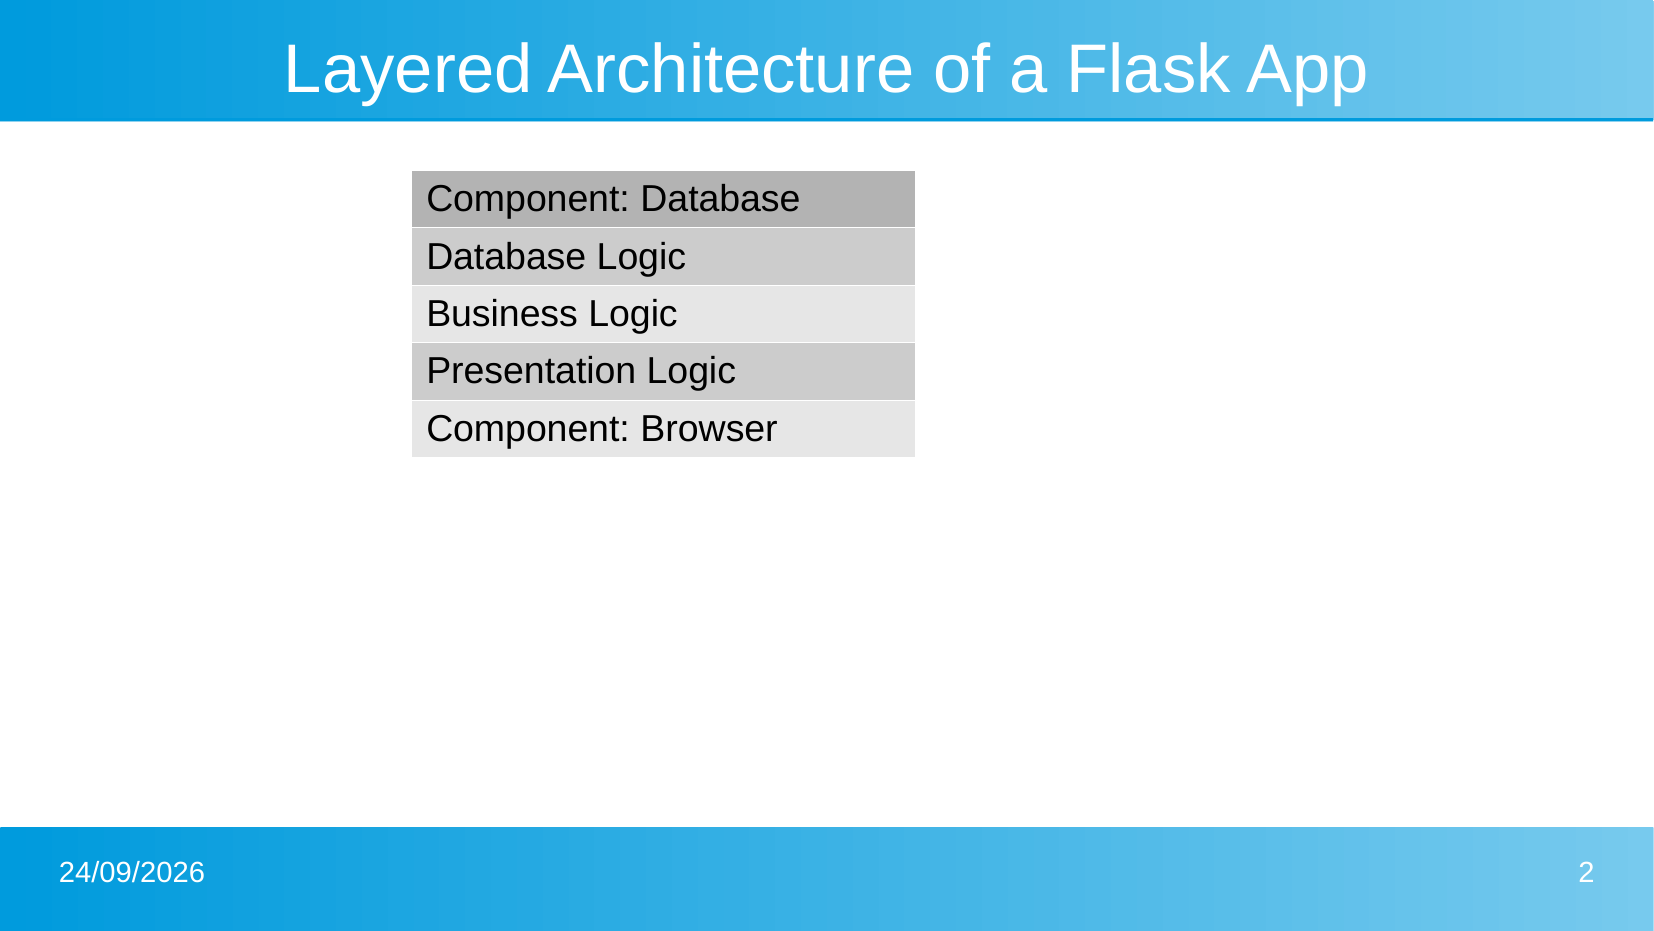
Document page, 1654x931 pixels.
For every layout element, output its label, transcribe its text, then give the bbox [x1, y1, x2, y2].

table_header Component: Database [412, 171, 915, 227]
table_cell Presentation Logic [412, 343, 915, 400]
table_cell Component: Browser [412, 401, 915, 457]
table_cell Database Logic [412, 228, 915, 285]
title Layered Architecture of a Flask App [59, 29, 1595, 108]
table_cell Business Logic [412, 286, 915, 342]
